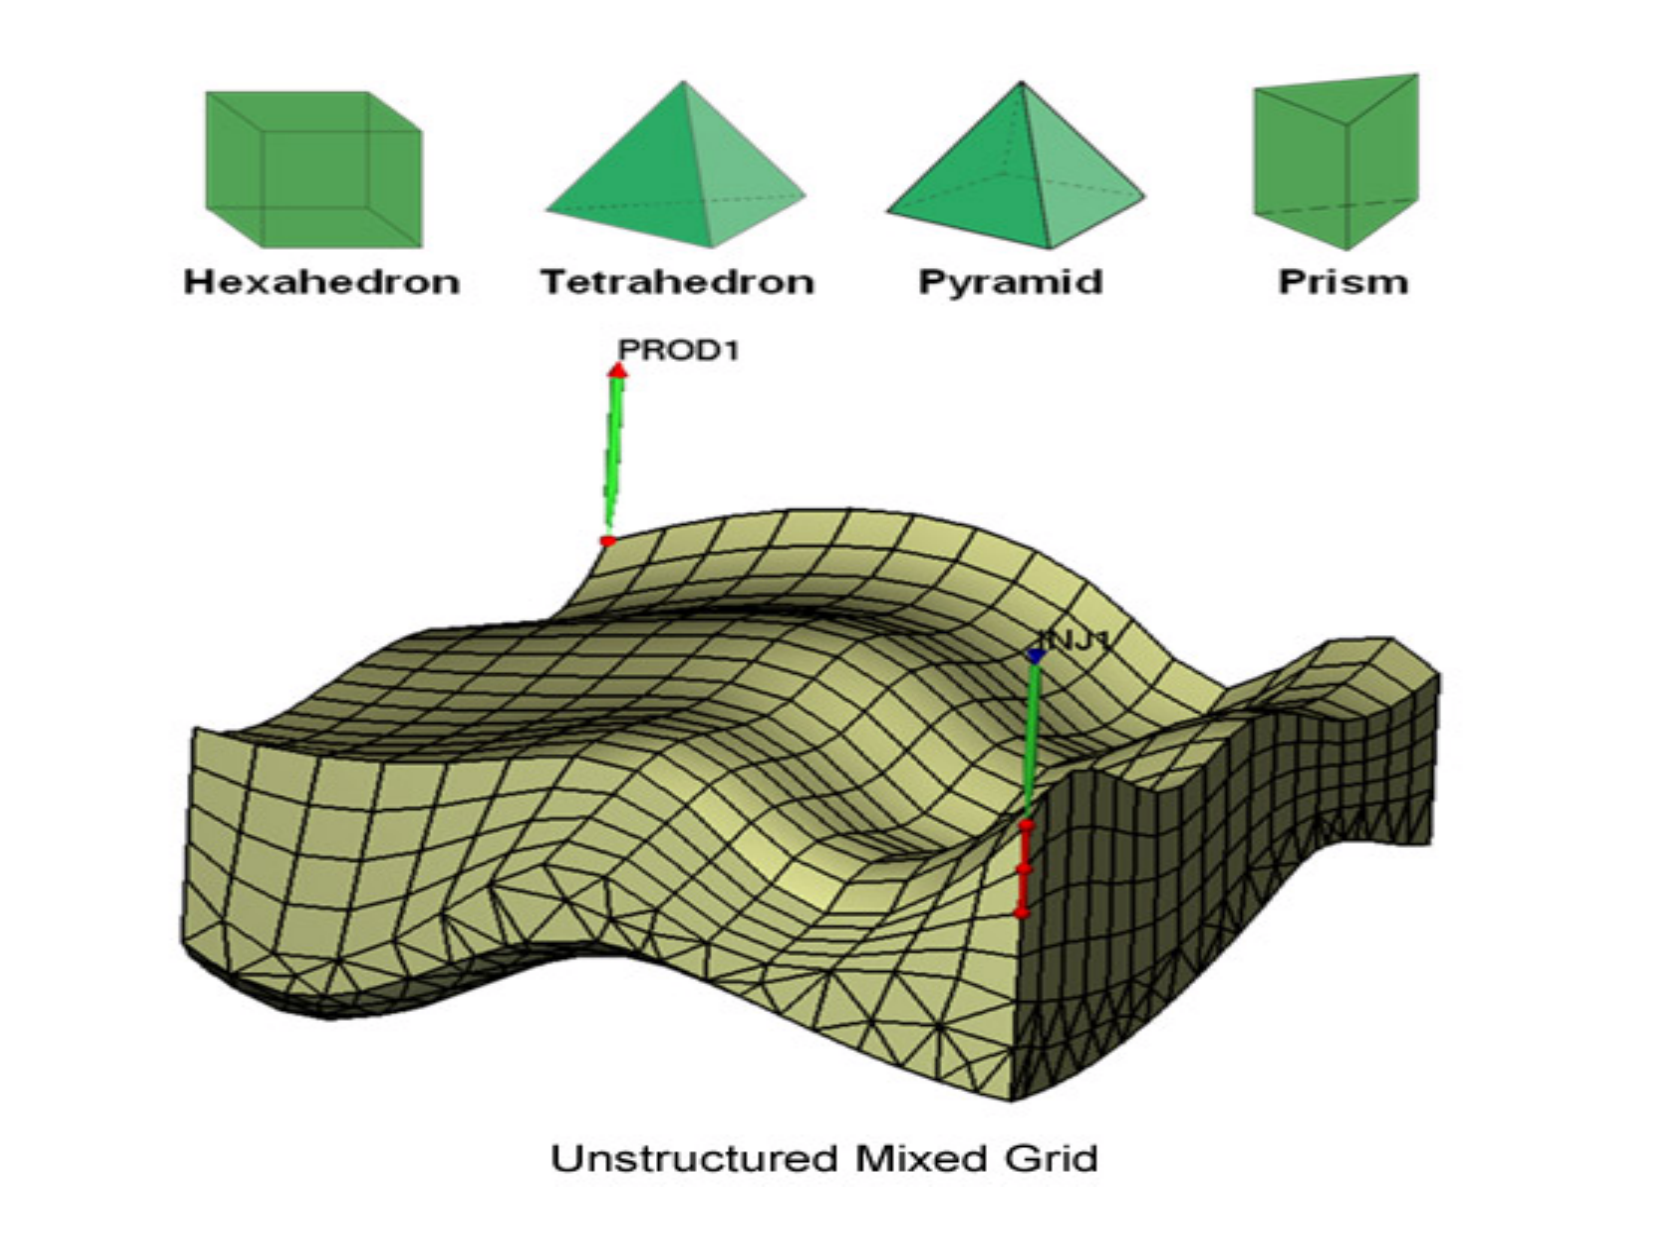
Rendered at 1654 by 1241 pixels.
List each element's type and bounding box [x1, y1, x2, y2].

picture [147, 64, 1477, 1188]
